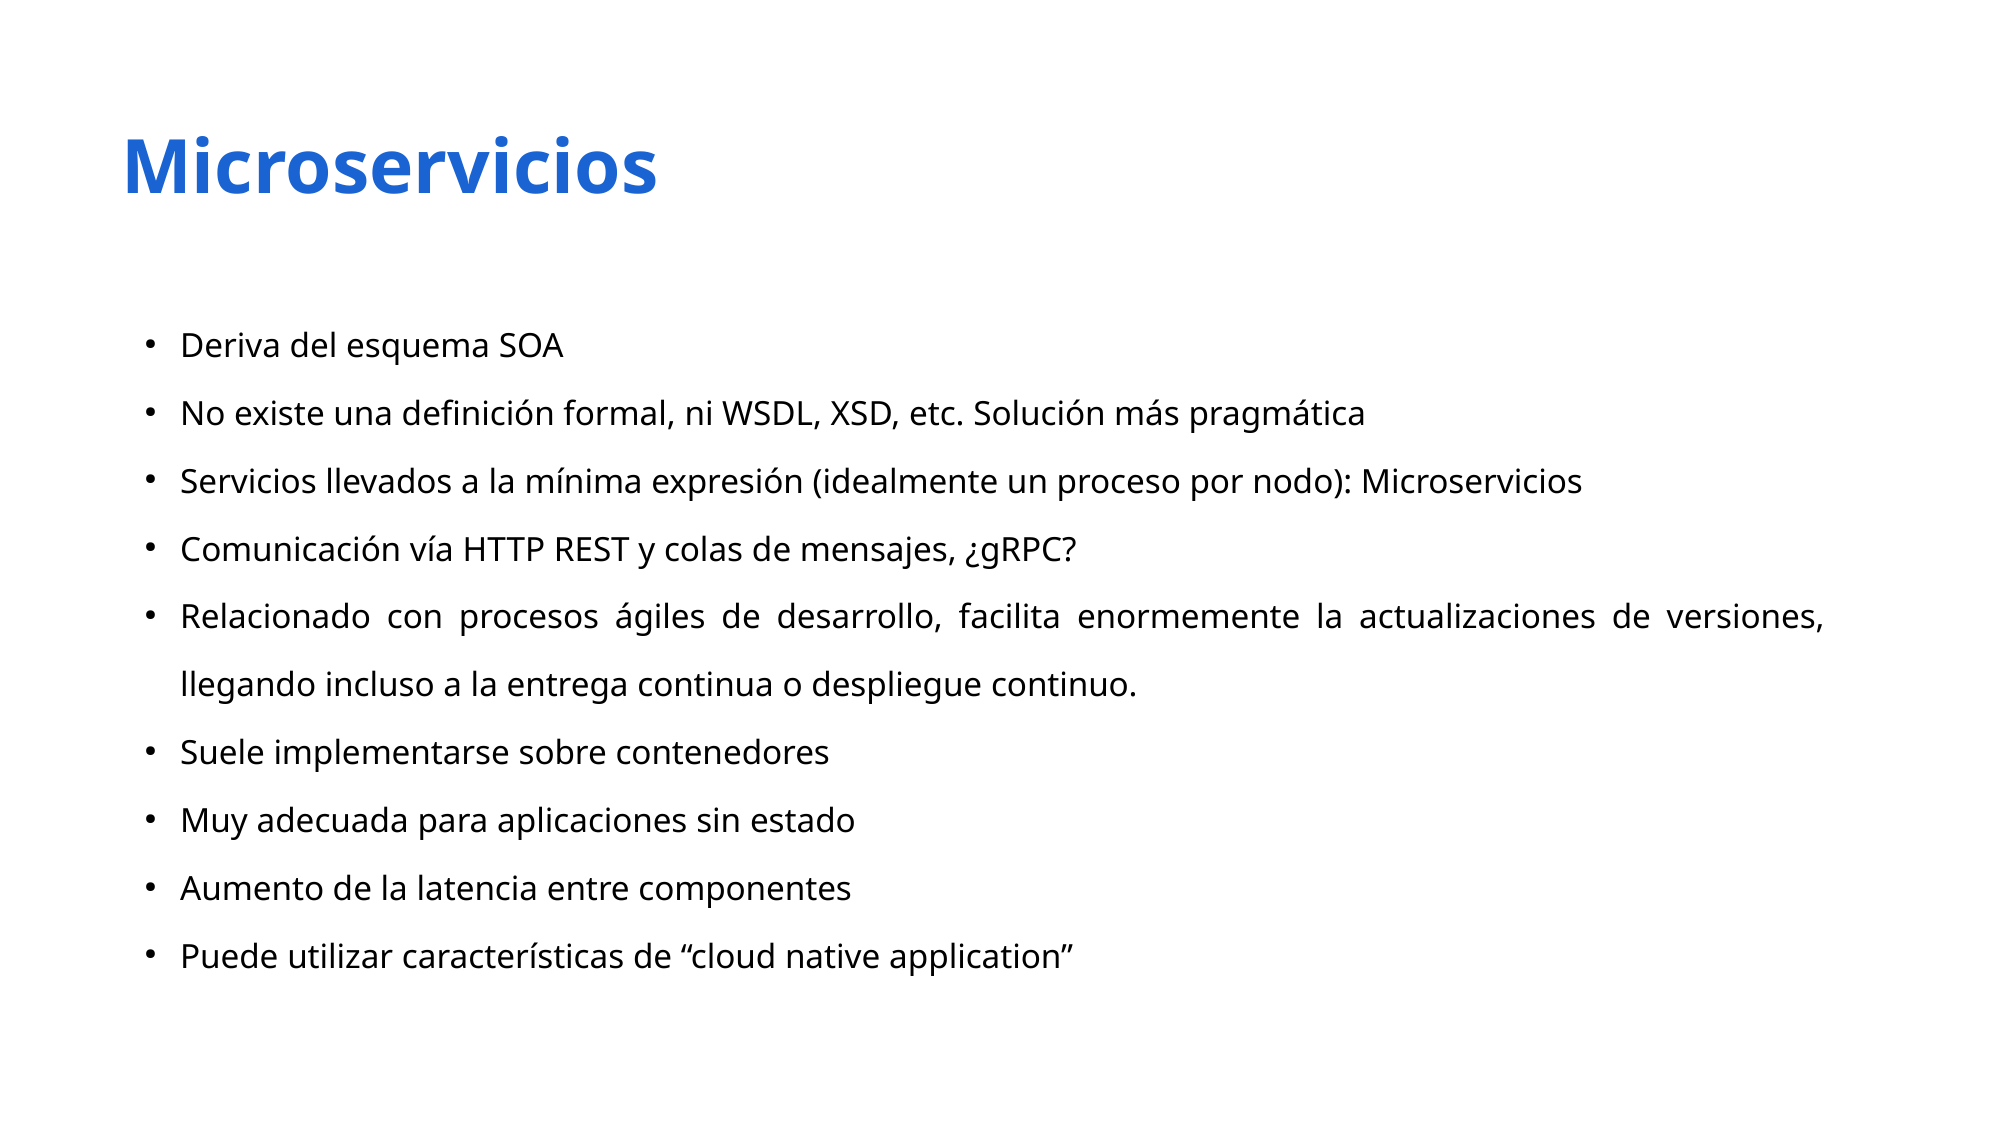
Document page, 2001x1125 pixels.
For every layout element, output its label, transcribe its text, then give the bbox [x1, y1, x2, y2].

text_box Deriva del esquema SOA No existe una definición formal, ni WSDL, XSD, etc. Solución más pragmática Servicios llevados a la mínima expresión (idealmente un proceso por nodo): Microservicios Comunicación vía HTTP REST y colas de mensajes, ¿gRPC? Relacionado con procesos ágiles de desarrollo, facilita enormemente la actualizaciones de versiones, llegando incluso a la entrega continua o despliegue continuo. Suele implementarse sobre contenedores Muy adecuada para aplicaciones sin estado Aumento de la latencia entre componentes Puede utilizar características de “cloud native application” [129, 292, 1843, 885]
text_box Microservicios [106, 106, 1878, 293]
